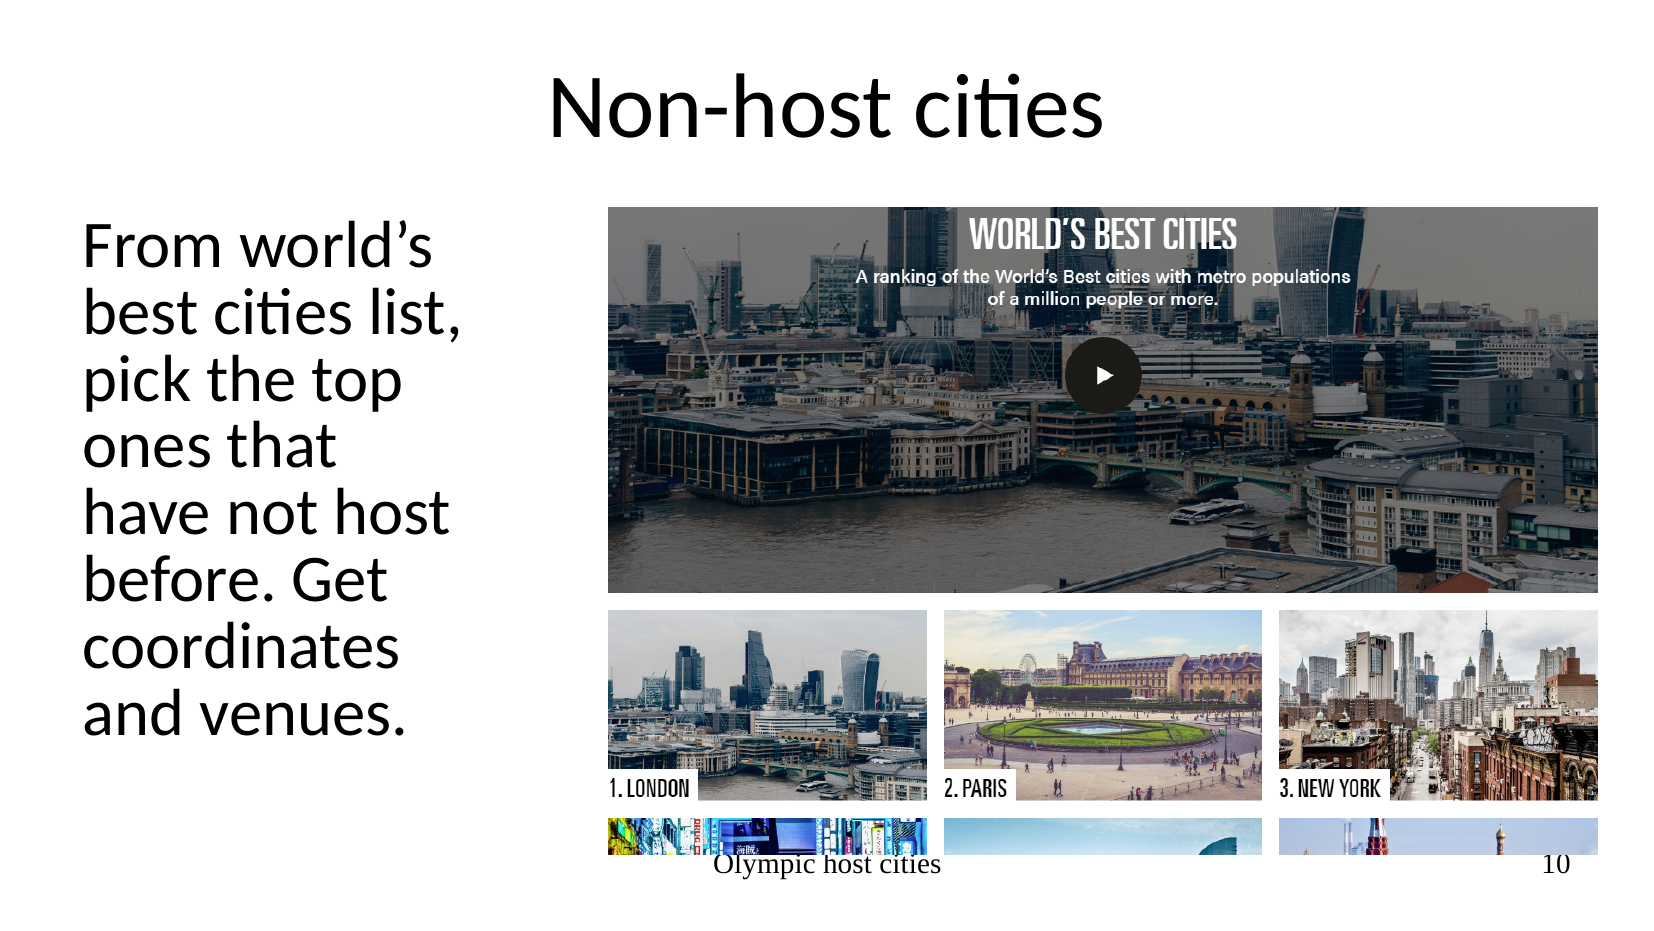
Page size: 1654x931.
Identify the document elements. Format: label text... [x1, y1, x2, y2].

title Non-host cities [82, 37, 1571, 193]
list From world’s best cities list, pick the top ones that have not host before. Get coordinates and venues. [82, 217, 481, 758]
picture [600, 207, 1606, 856]
